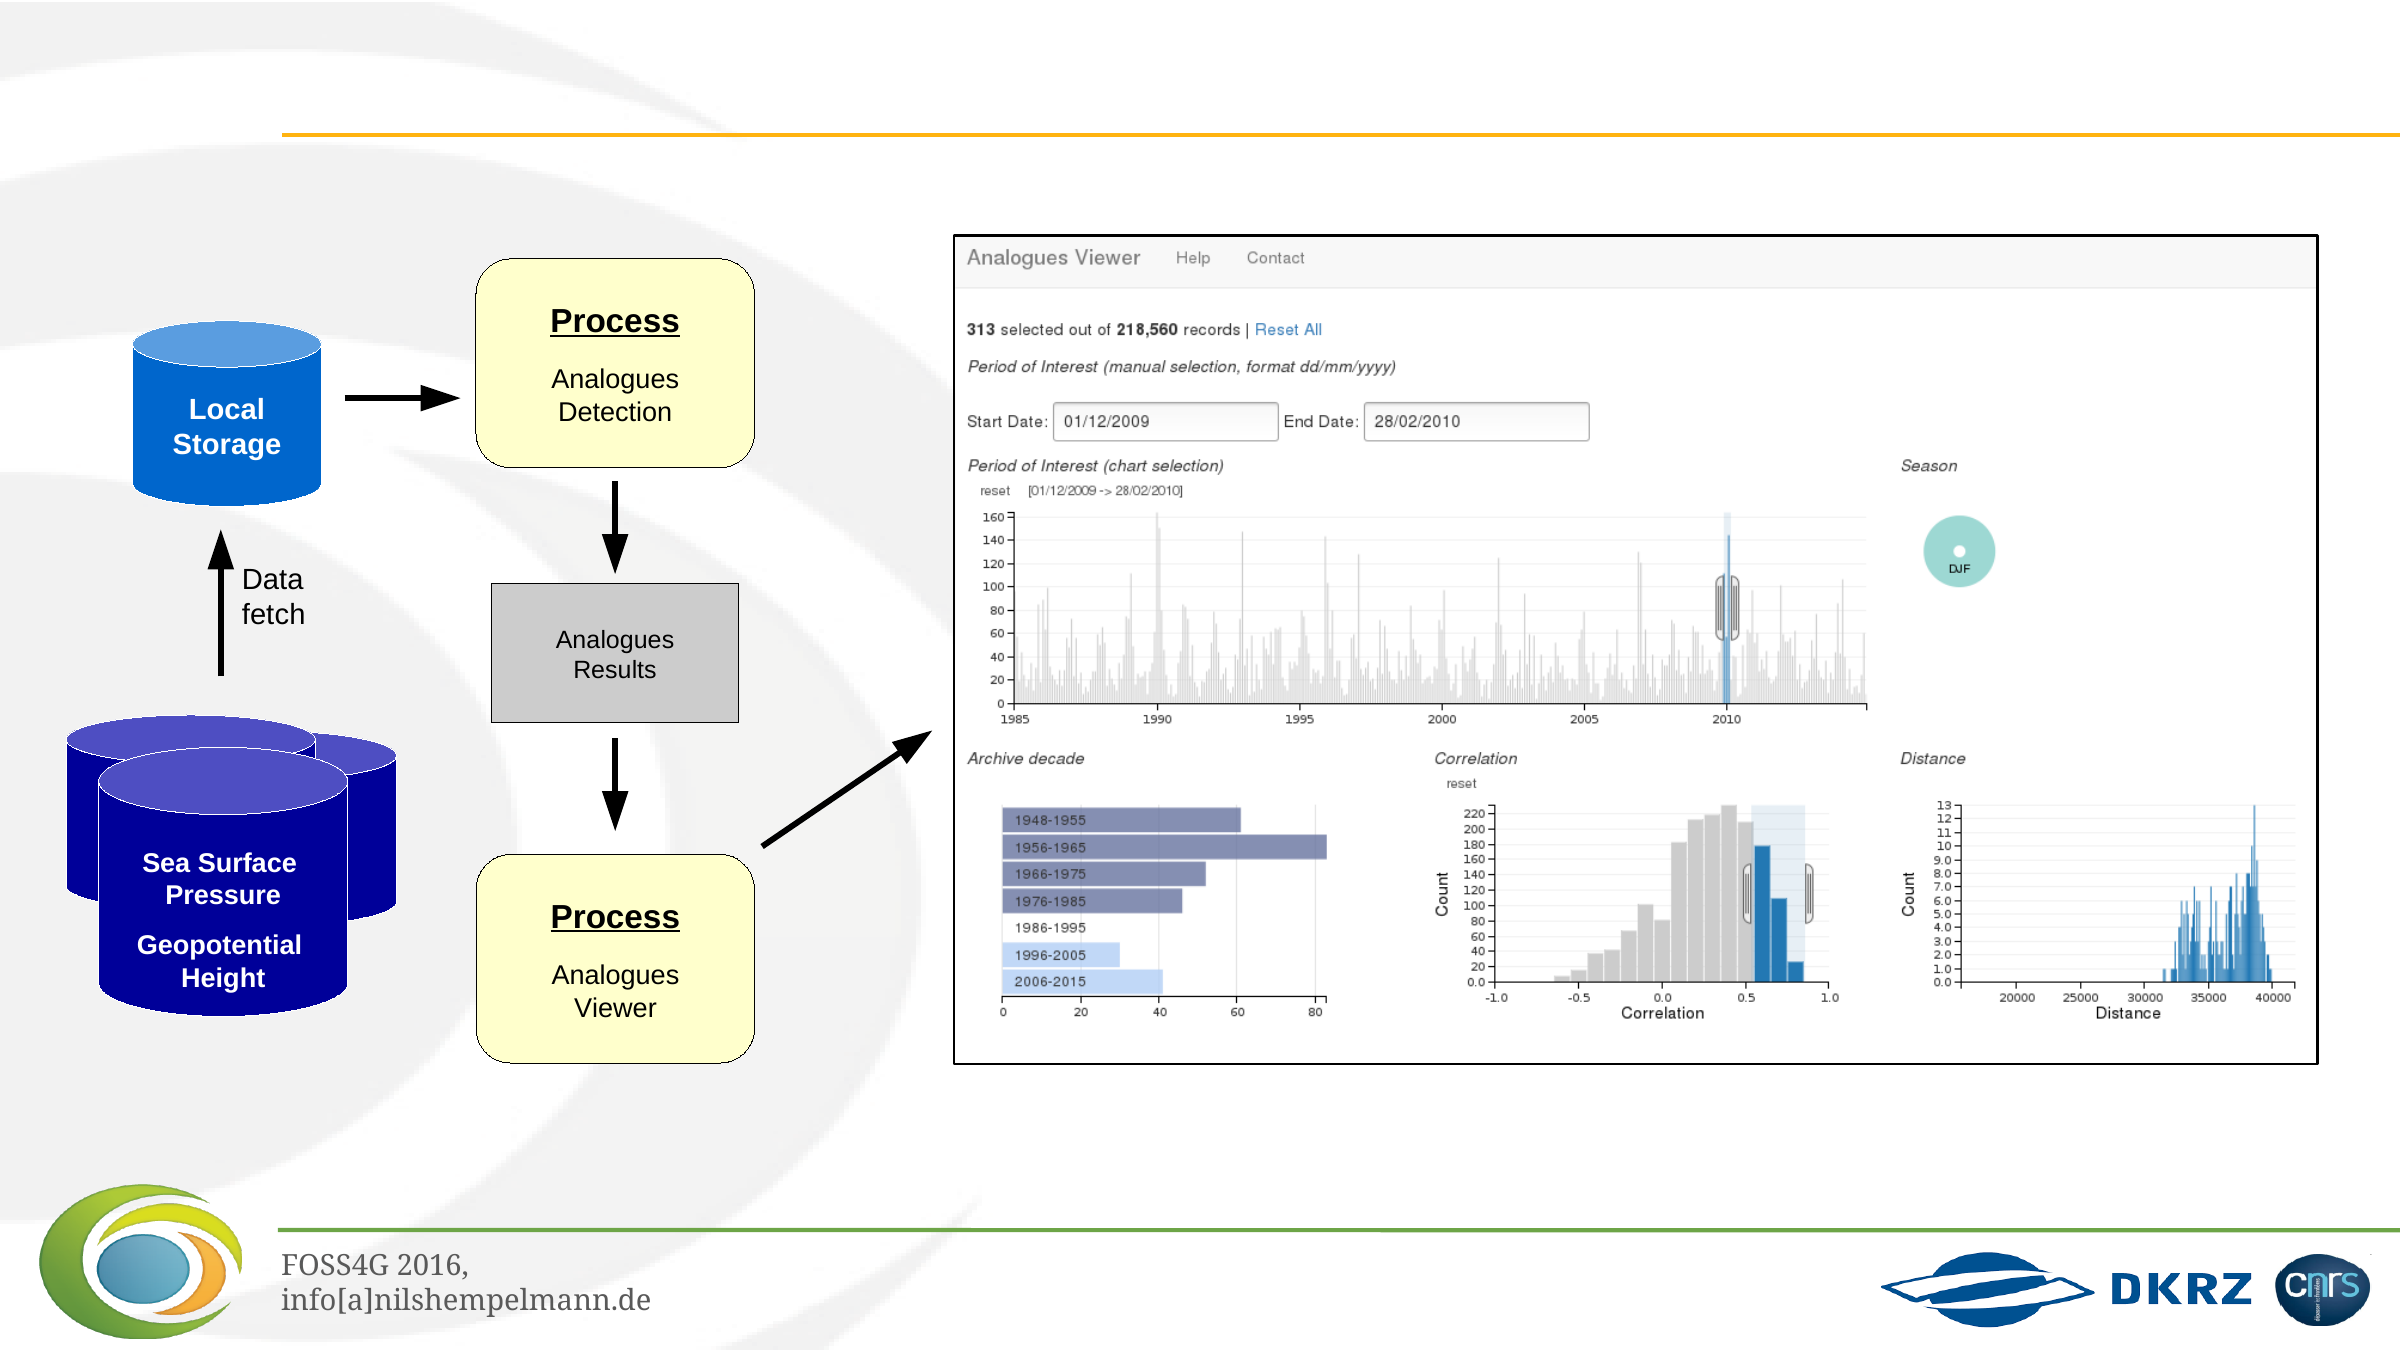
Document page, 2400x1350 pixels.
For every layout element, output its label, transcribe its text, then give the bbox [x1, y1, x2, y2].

picture [0, 0, 2400, 1350]
text_box Process Analogues Detection [475, 258, 755, 468]
text_box [347, 758, 397, 921]
text_box Data fetch [227, 552, 368, 658]
text_box Sea Surface Pressure Geopotential Height [98, 783, 348, 1017]
text_box Analogues Results [491, 583, 739, 723]
text_box [66, 742, 123, 902]
text_box Local Storage [132, 346, 322, 507]
text_box Process Analogues Viewer [476, 854, 755, 1064]
text_box [297, 741, 316, 758]
